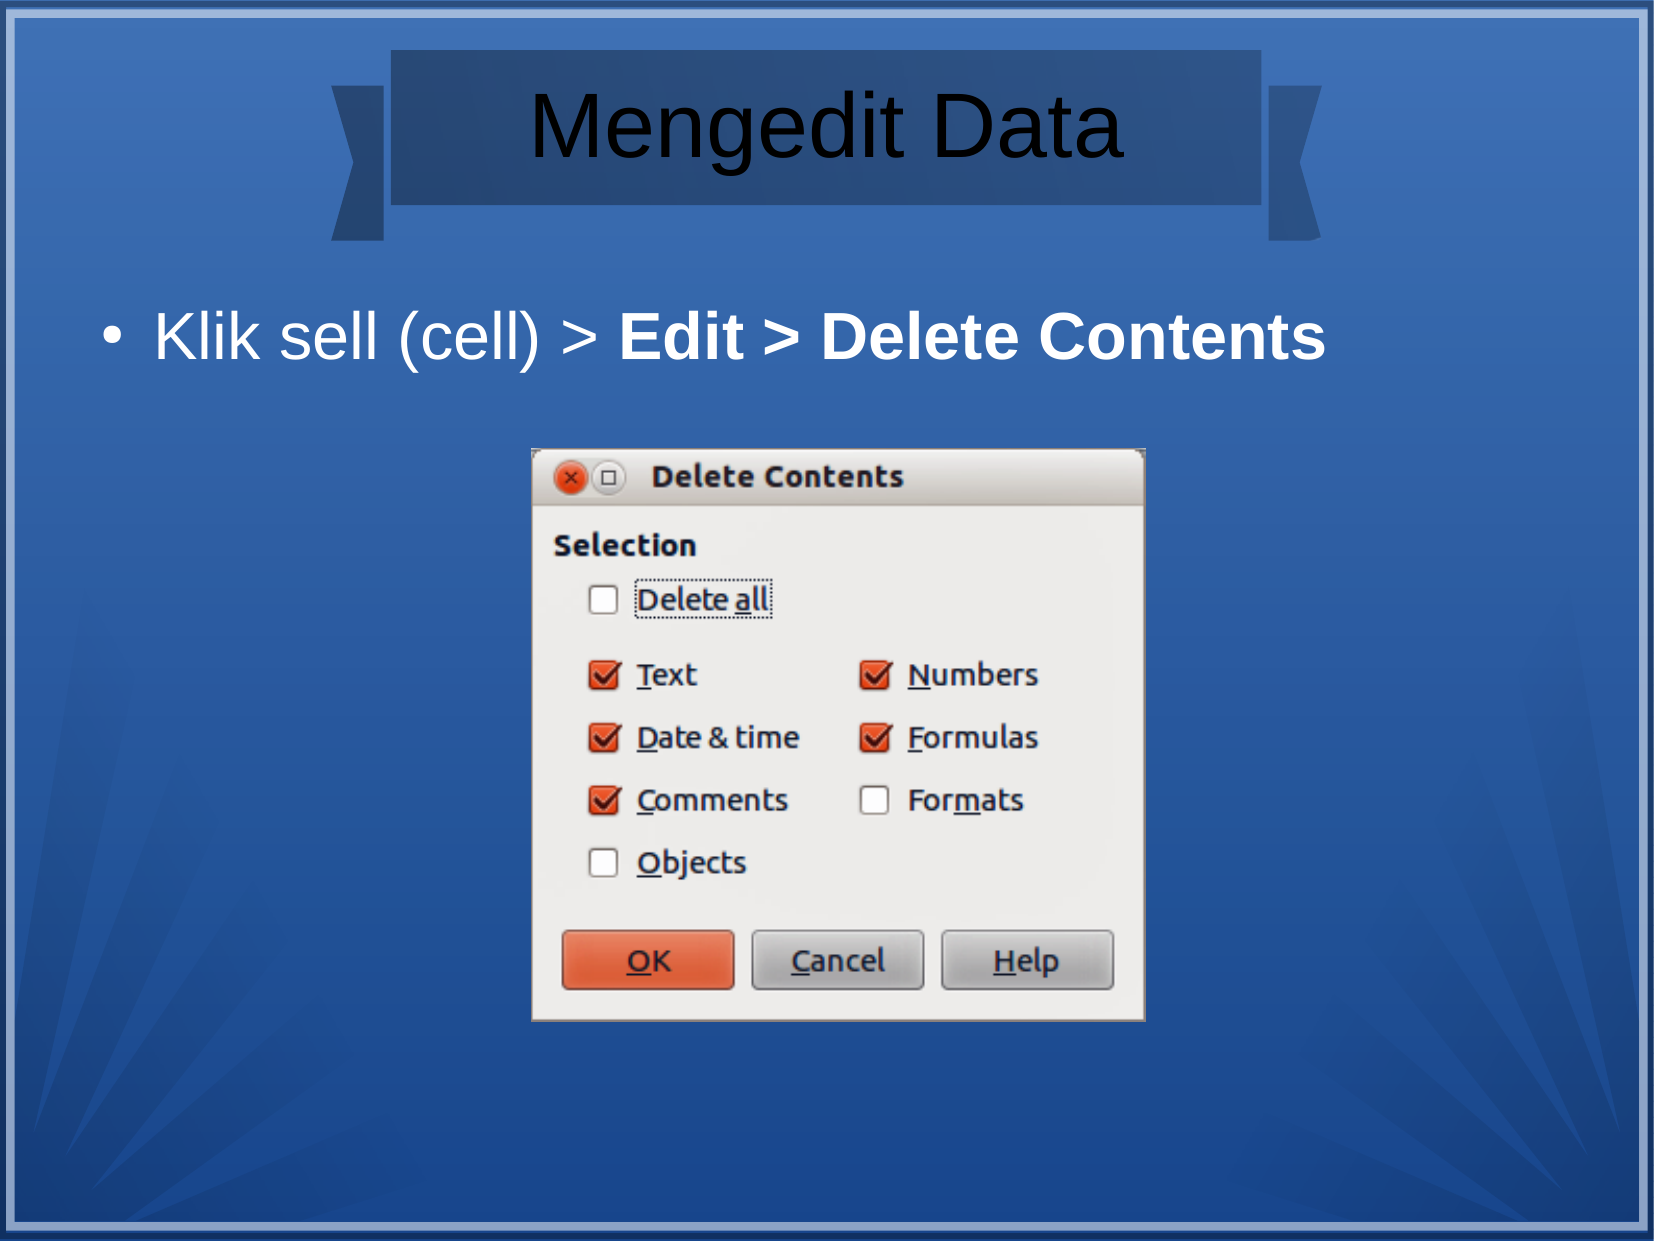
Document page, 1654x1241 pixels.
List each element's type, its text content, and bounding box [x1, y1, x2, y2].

list Klik sell (cell) > Edit > Delete Contents [82, 299, 1571, 1241]
title Mengedit Data [389, 47, 1264, 205]
picture [531, 448, 1146, 1022]
